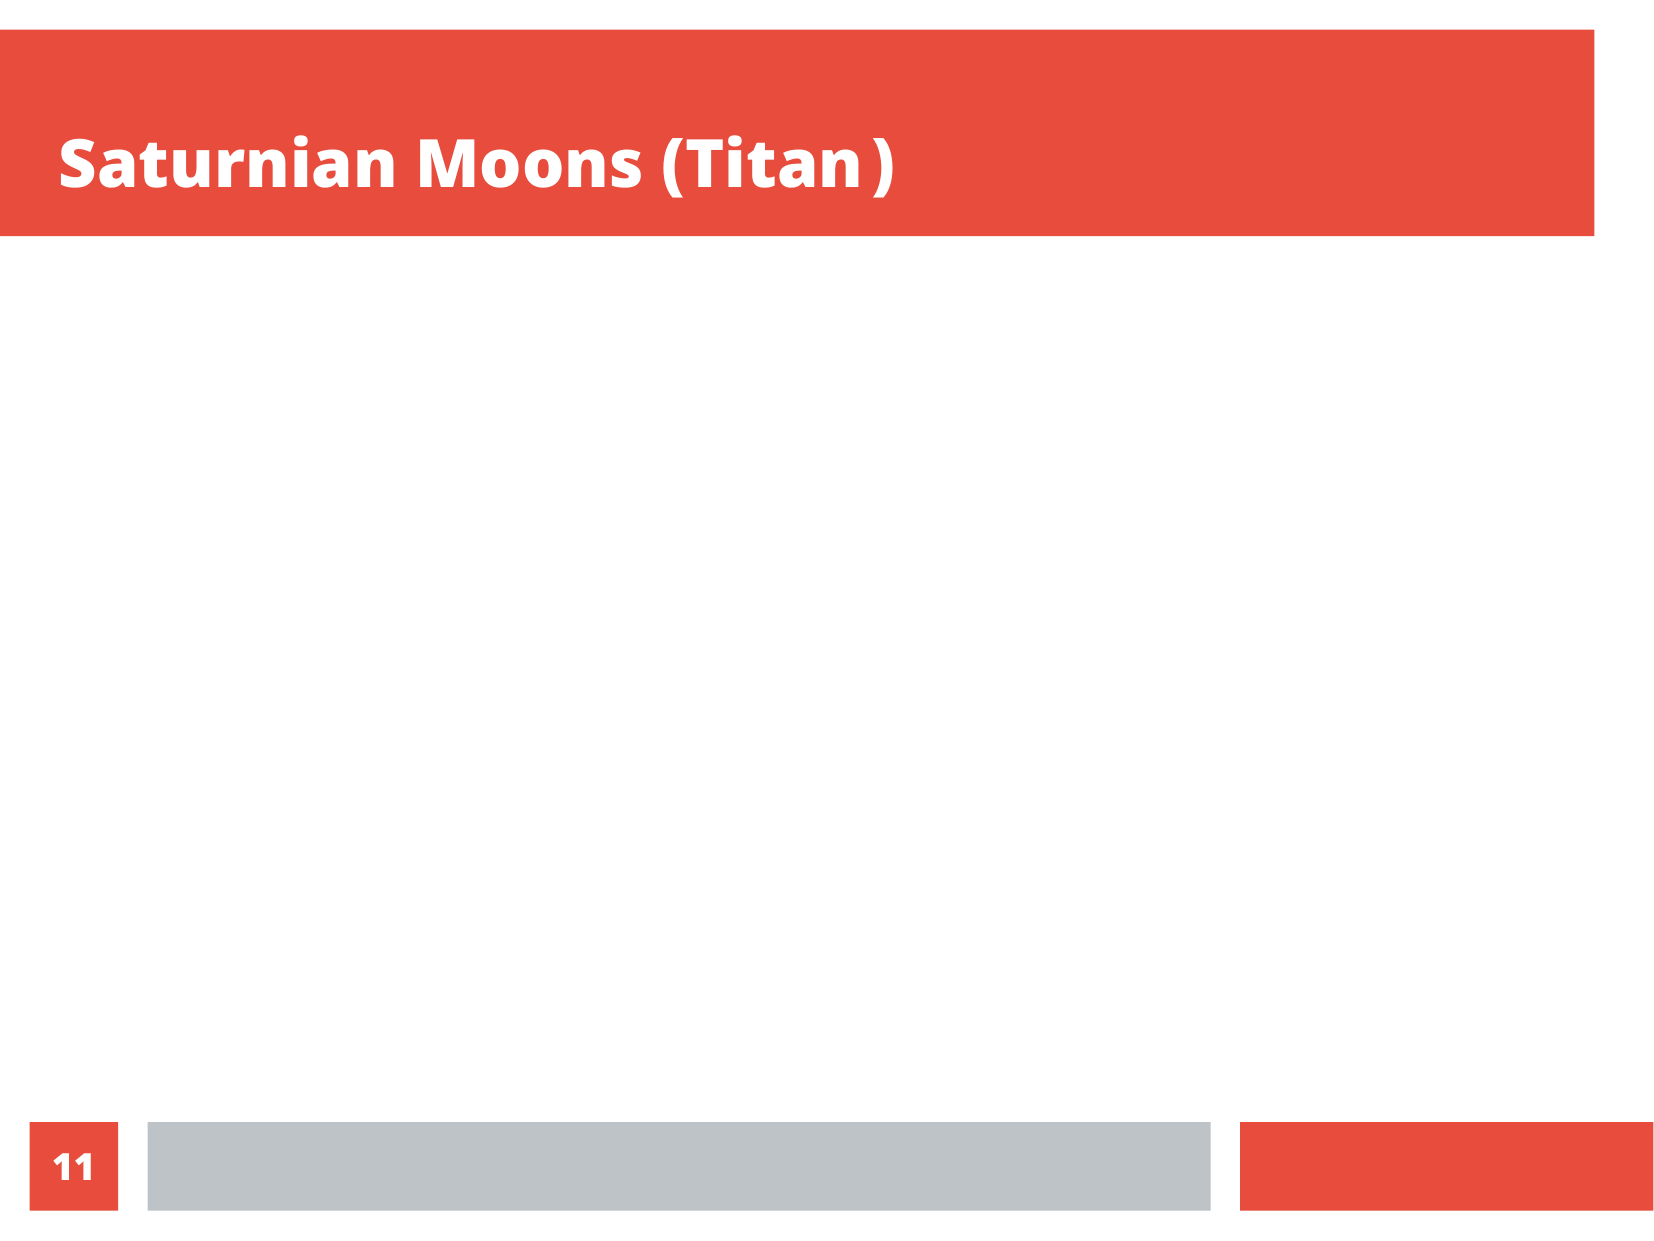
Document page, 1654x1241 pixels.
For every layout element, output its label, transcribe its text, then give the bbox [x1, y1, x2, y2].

title Saturnian Moons (Titan ) [59, 59, 1595, 207]
